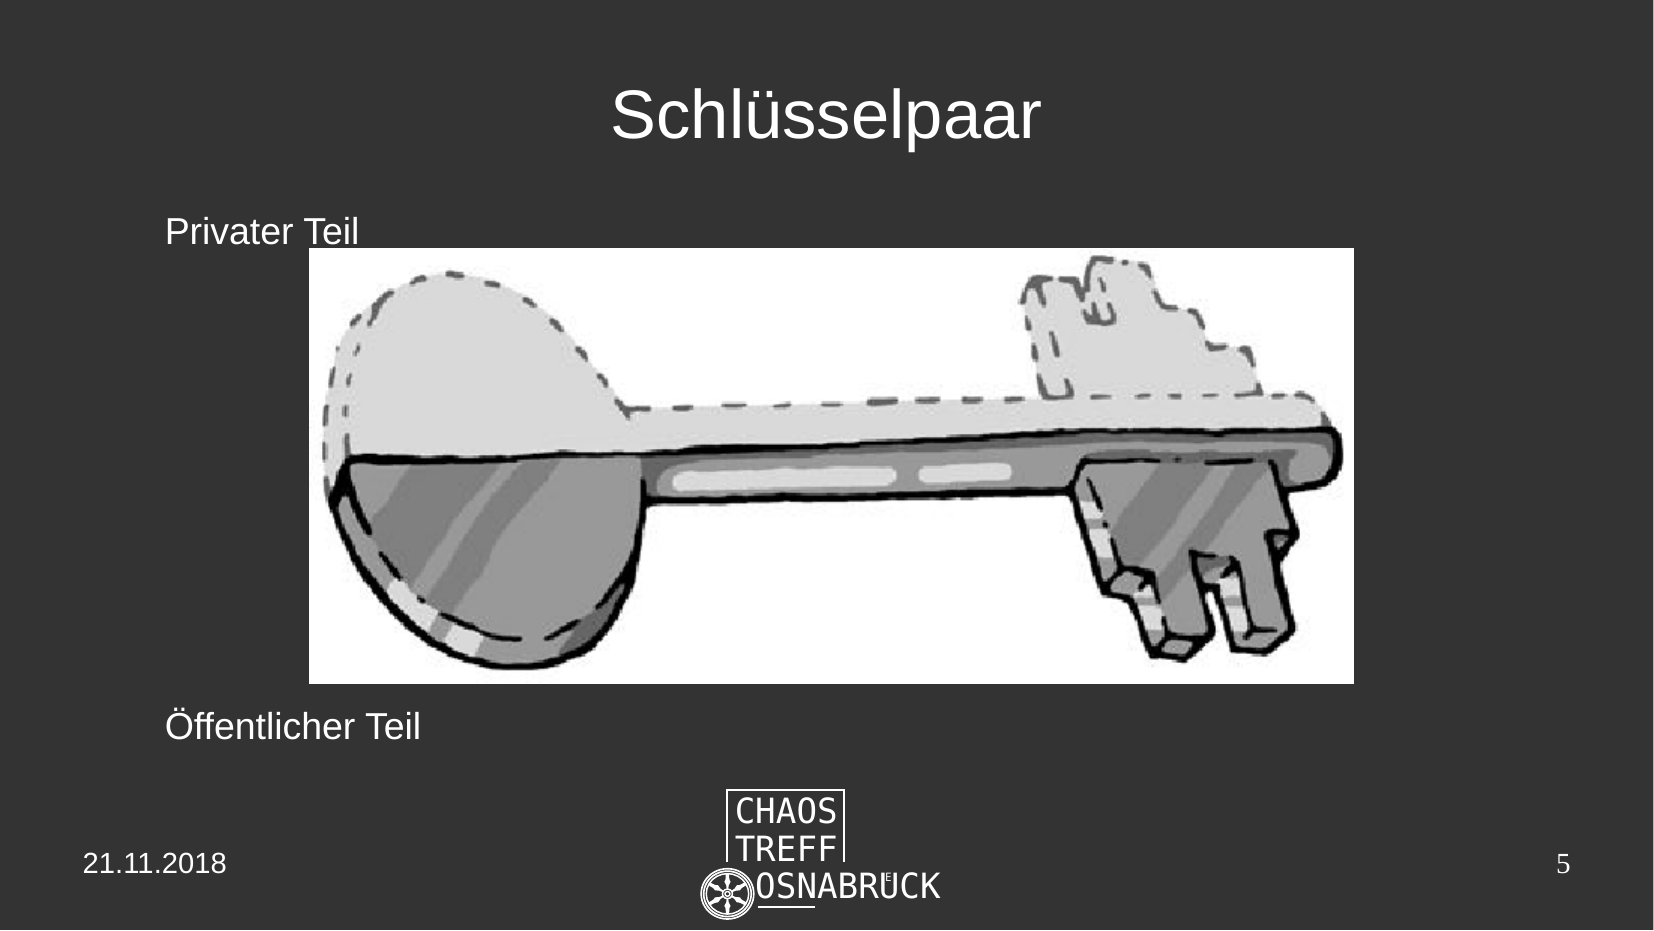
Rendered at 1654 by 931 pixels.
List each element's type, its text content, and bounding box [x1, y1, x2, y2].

text_box Öffentlicher Teil [150, 697, 481, 751]
title Schlüsselpaar [82, 37, 1571, 193]
text_box Privater Teil [150, 202, 481, 256]
picture [309, 248, 1354, 684]
